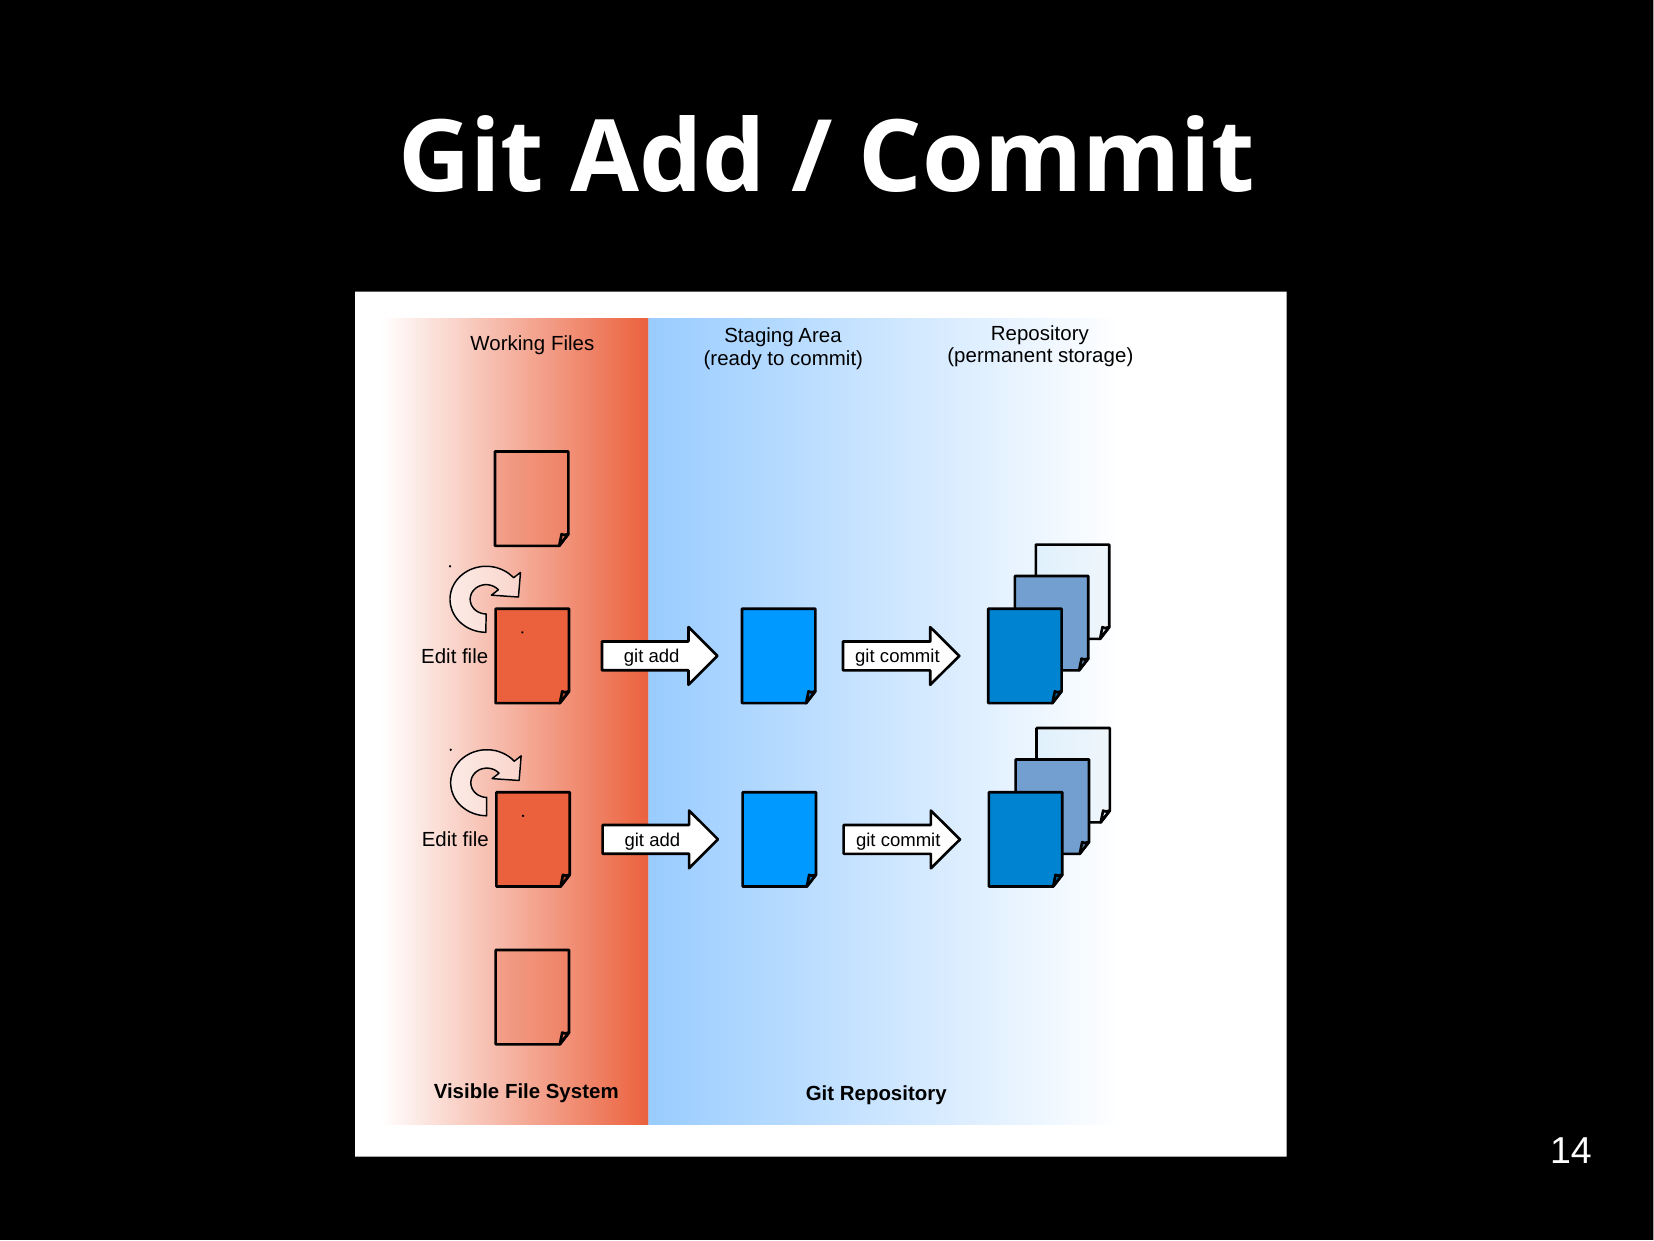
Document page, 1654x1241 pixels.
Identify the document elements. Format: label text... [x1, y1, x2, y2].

picture [354, 290, 1288, 1158]
text_box 14 [1535, 1122, 1607, 1179]
title Git Add / Commit [82, 49, 1571, 257]
